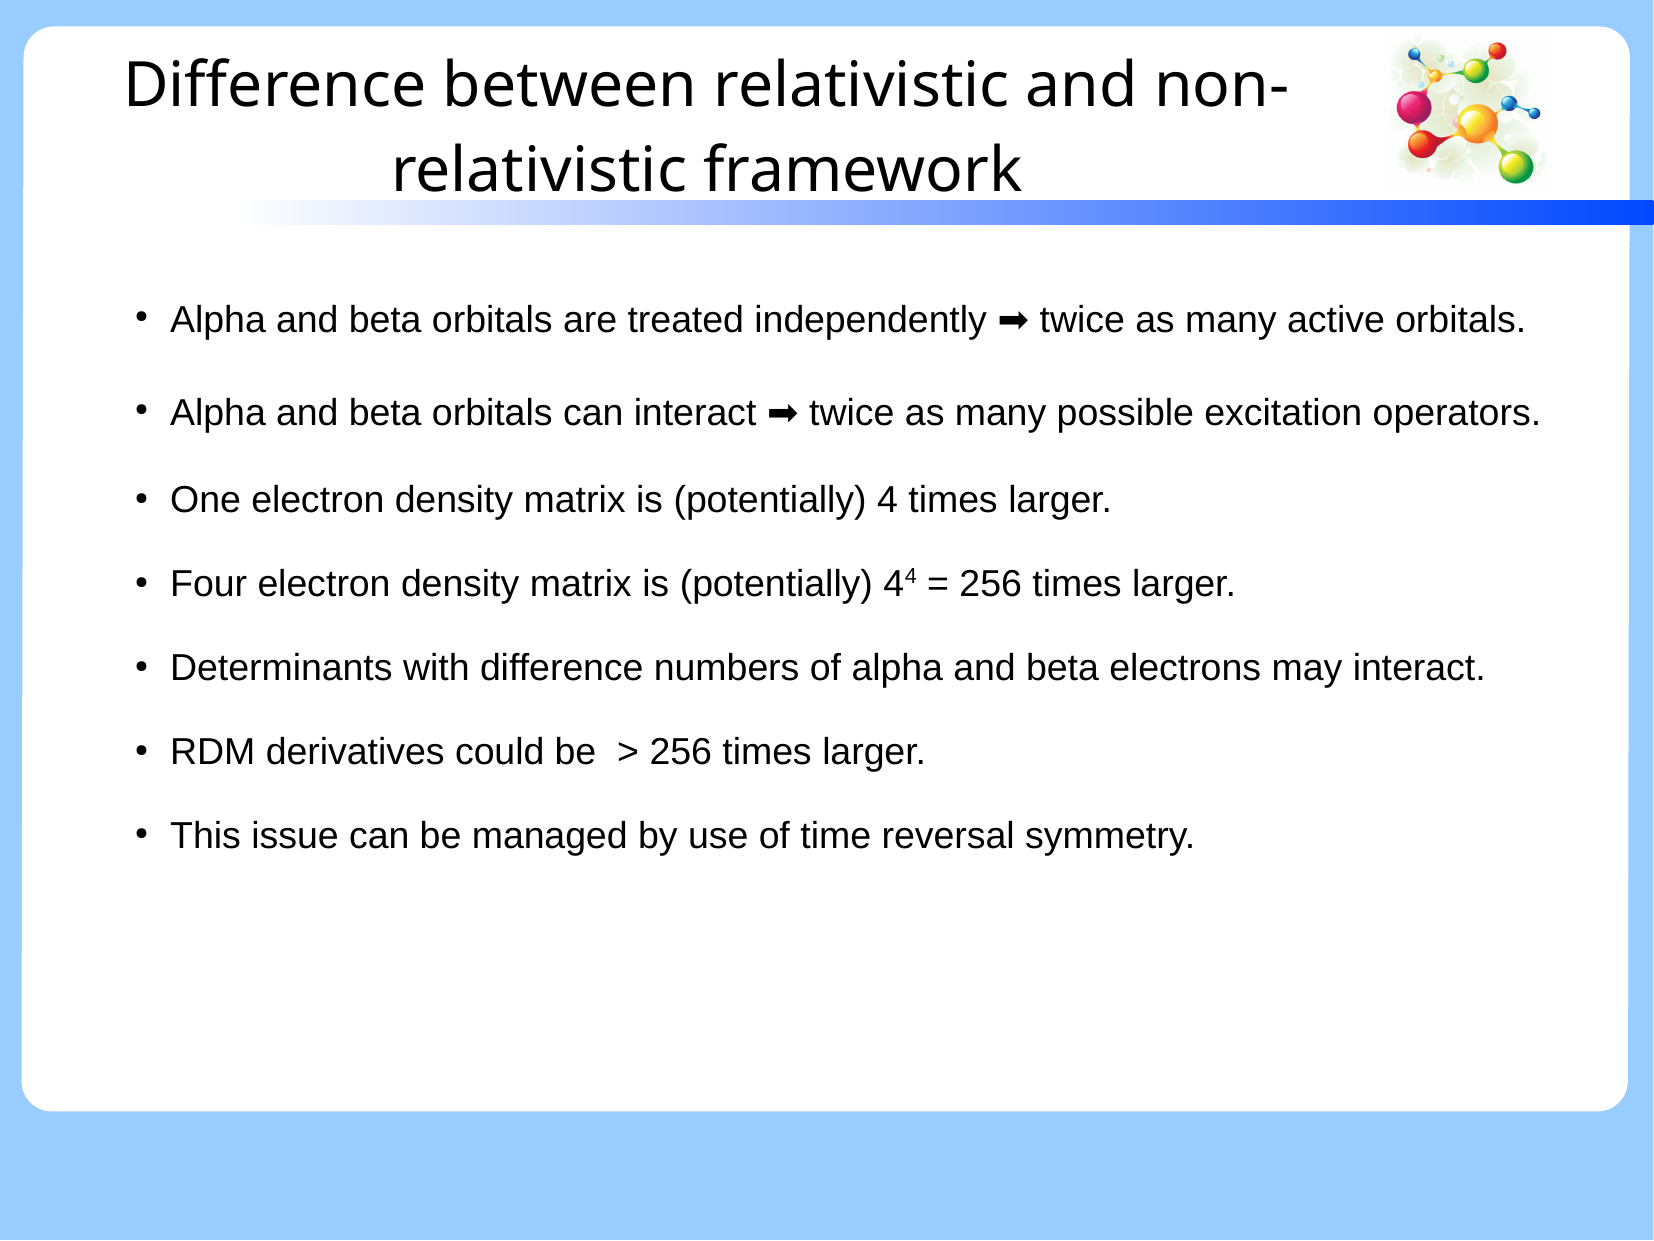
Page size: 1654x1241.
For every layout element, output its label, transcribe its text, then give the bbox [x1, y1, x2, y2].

text_box Alpha and beta orbitals are treated independently ➡ twice as many active orbitals. Alpha and beta orbitals can interact ➡ twice as many possible excitation operators. One electron density matrix is (potentially) 4 times larger. Four electron density matrix is (potentially) 44 = 256 times larger. Determinants with difference numbers of alpha and beta electrons may interact. RDM derivatives could be > 256 times larger. This issue can be managed by use of time reversal symmetry. [120, 285, 1571, 1241]
title Difference between relativistic and non-relativistic framework [82, 49, 1332, 201]
table_cell [873, 201, 877, 224]
list [82, 277, 1571, 1069]
picture [1382, 29, 1556, 195]
table_cell [956, 201, 961, 224]
